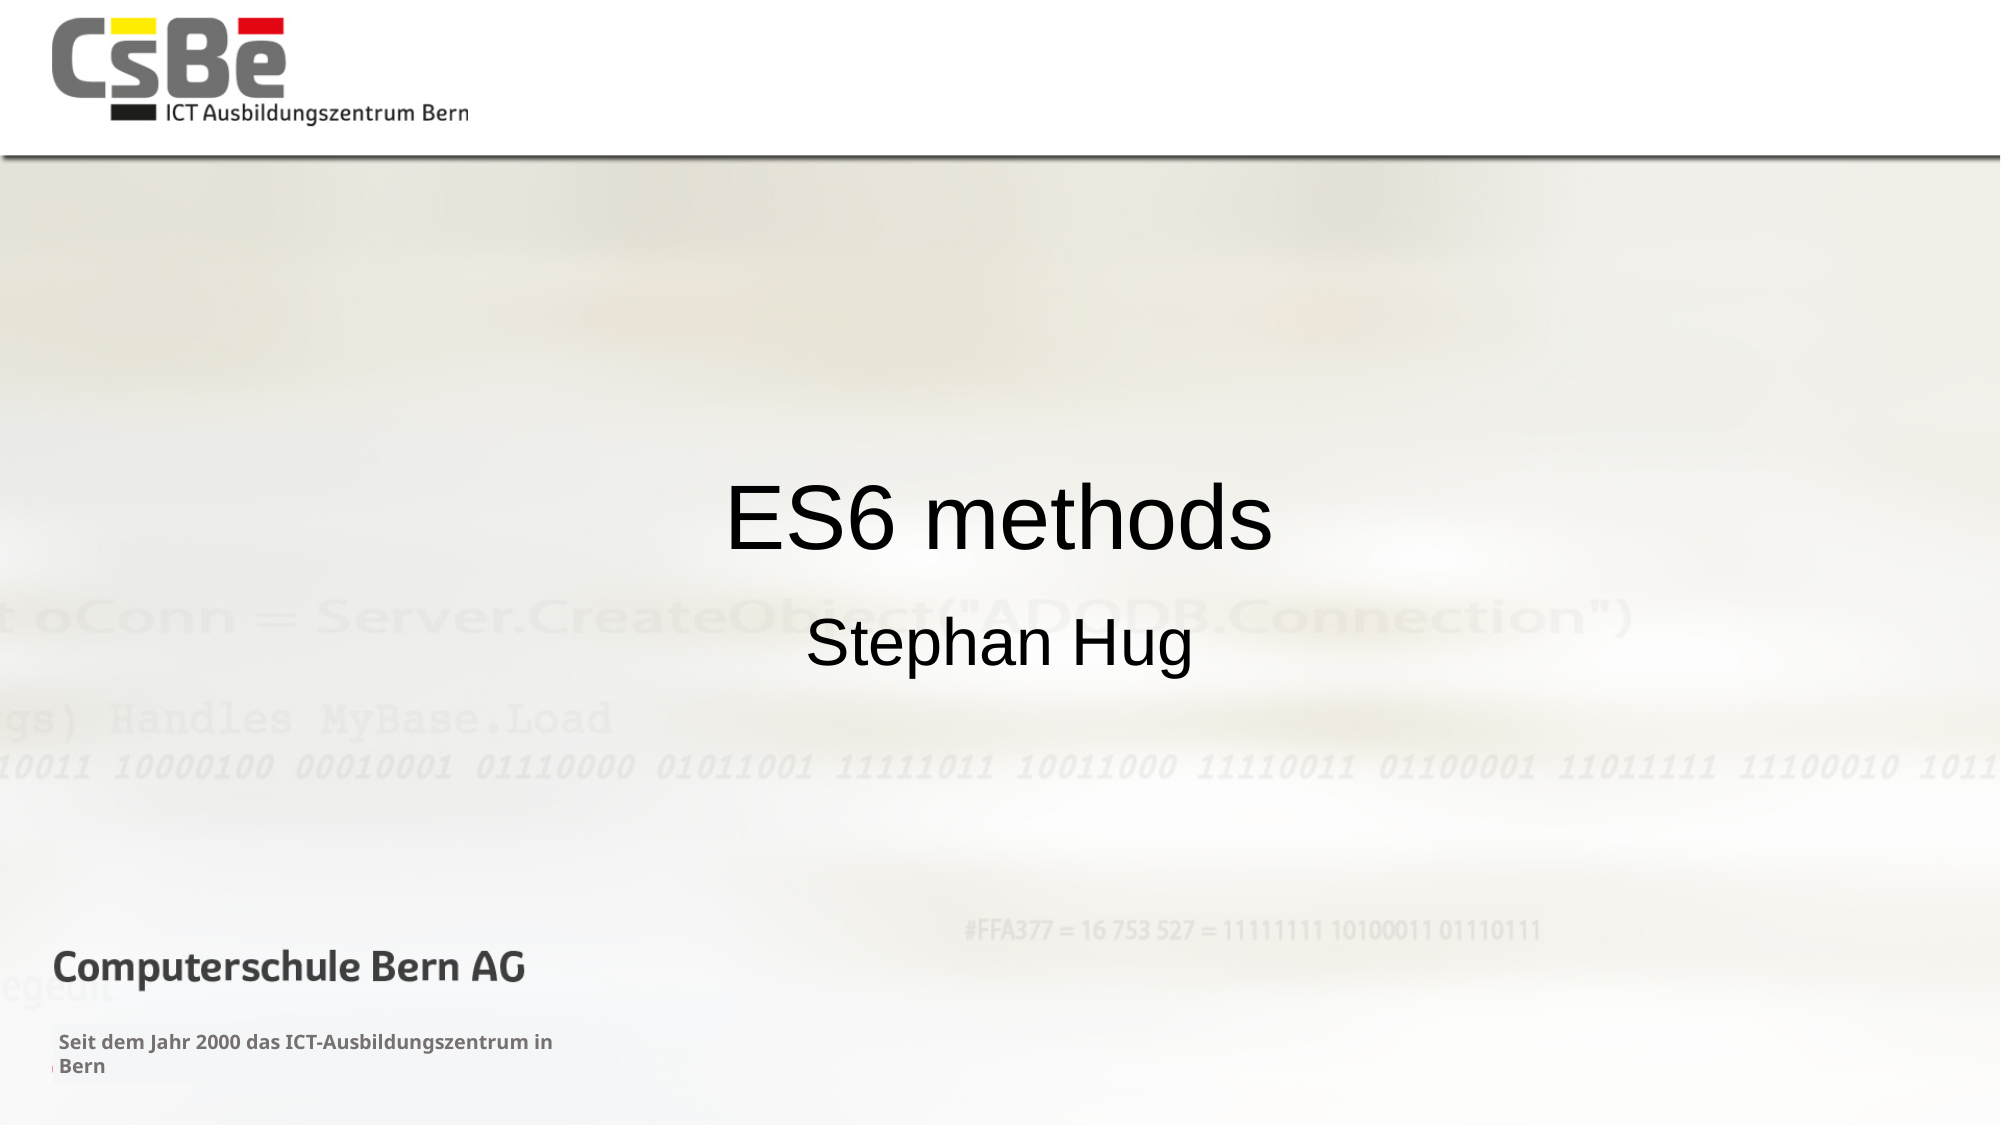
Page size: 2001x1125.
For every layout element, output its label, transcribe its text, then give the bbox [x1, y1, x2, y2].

subtitle Stephan Hug [249, 590, 1750, 863]
title ES6 methods [249, 184, 1750, 576]
picture [0, 0, 2001, 1125]
